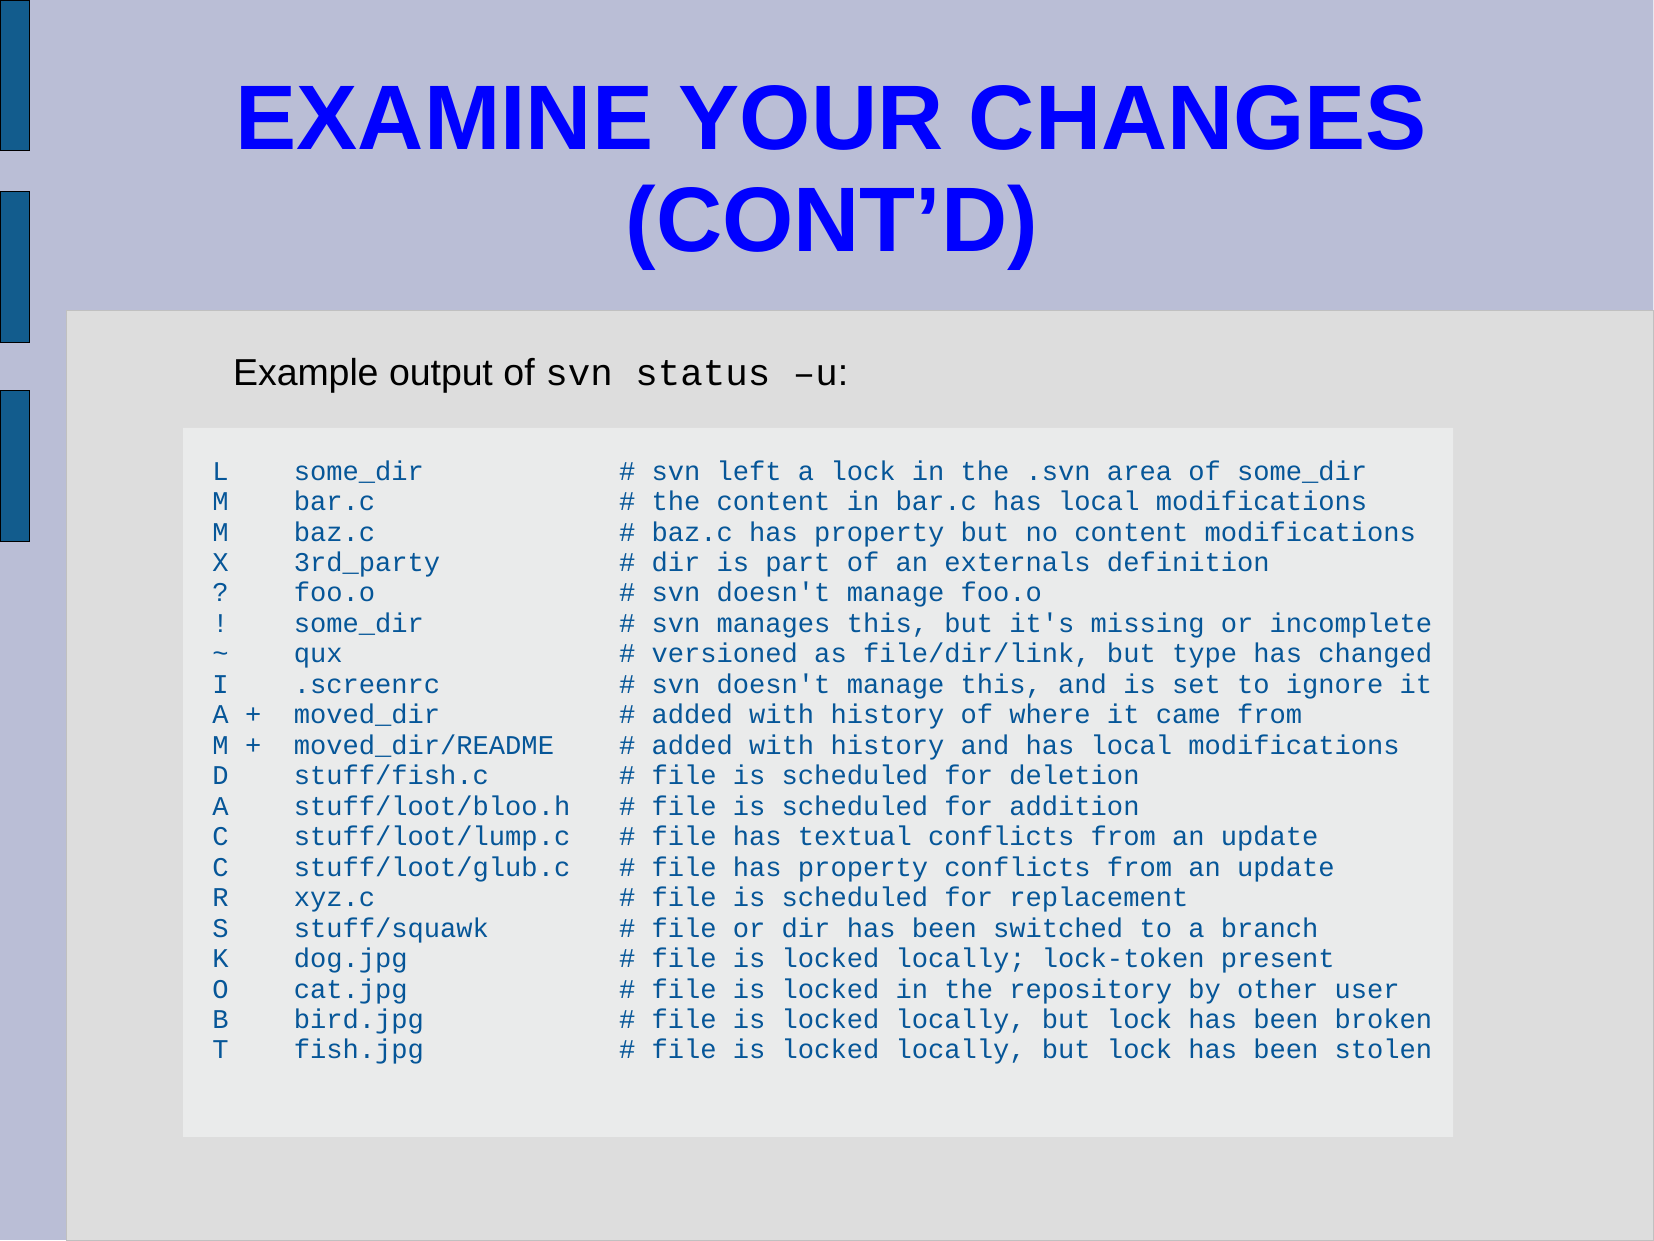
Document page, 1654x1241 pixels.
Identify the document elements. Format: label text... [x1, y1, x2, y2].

text_box L some_dir # svn left a lock in the .svn area of some_dir M bar.c # the content in bar.c has local modifications M baz.c # baz.c has property but no content modifications X 3rd_party # dir is part of an externals definition ? foo.o # svn doesn't manage foo.o ! some_dir # svn manages this, but it's missing or incomplete ~ qux # versioned as file/dir/link, but type has changed I .screenrc # svn doesn't manage this, and is set to ignore it A + moved_dir # added with history of where it came from M + moved_dir/README # added with history and has local modifications D stuff/fish.c # file is scheduled for deletion A stuff/loot/bloo.h # file is scheduled for addition C stuff/loot/lump.c # file has textual conflicts from an update C stuff/loot/glub.c # file has property conflicts from an update R xyz.c # file is scheduled for replacement S stuff/squawk # file or dir has been switched to a branch K dog.jpg # file is locked locally; lock-token present O cat.jpg # file is locked in the repository by other user B bird.jpg # file is locked locally, but lock has been broken T fish.jpg # file is locked locally, but lock has been stolen [183, 427, 1454, 1137]
list Example output of svn status –u: [218, 343, 1388, 427]
title EXAMINE YOUR CHANGES (CONT’D) [215, 53, 1449, 284]
